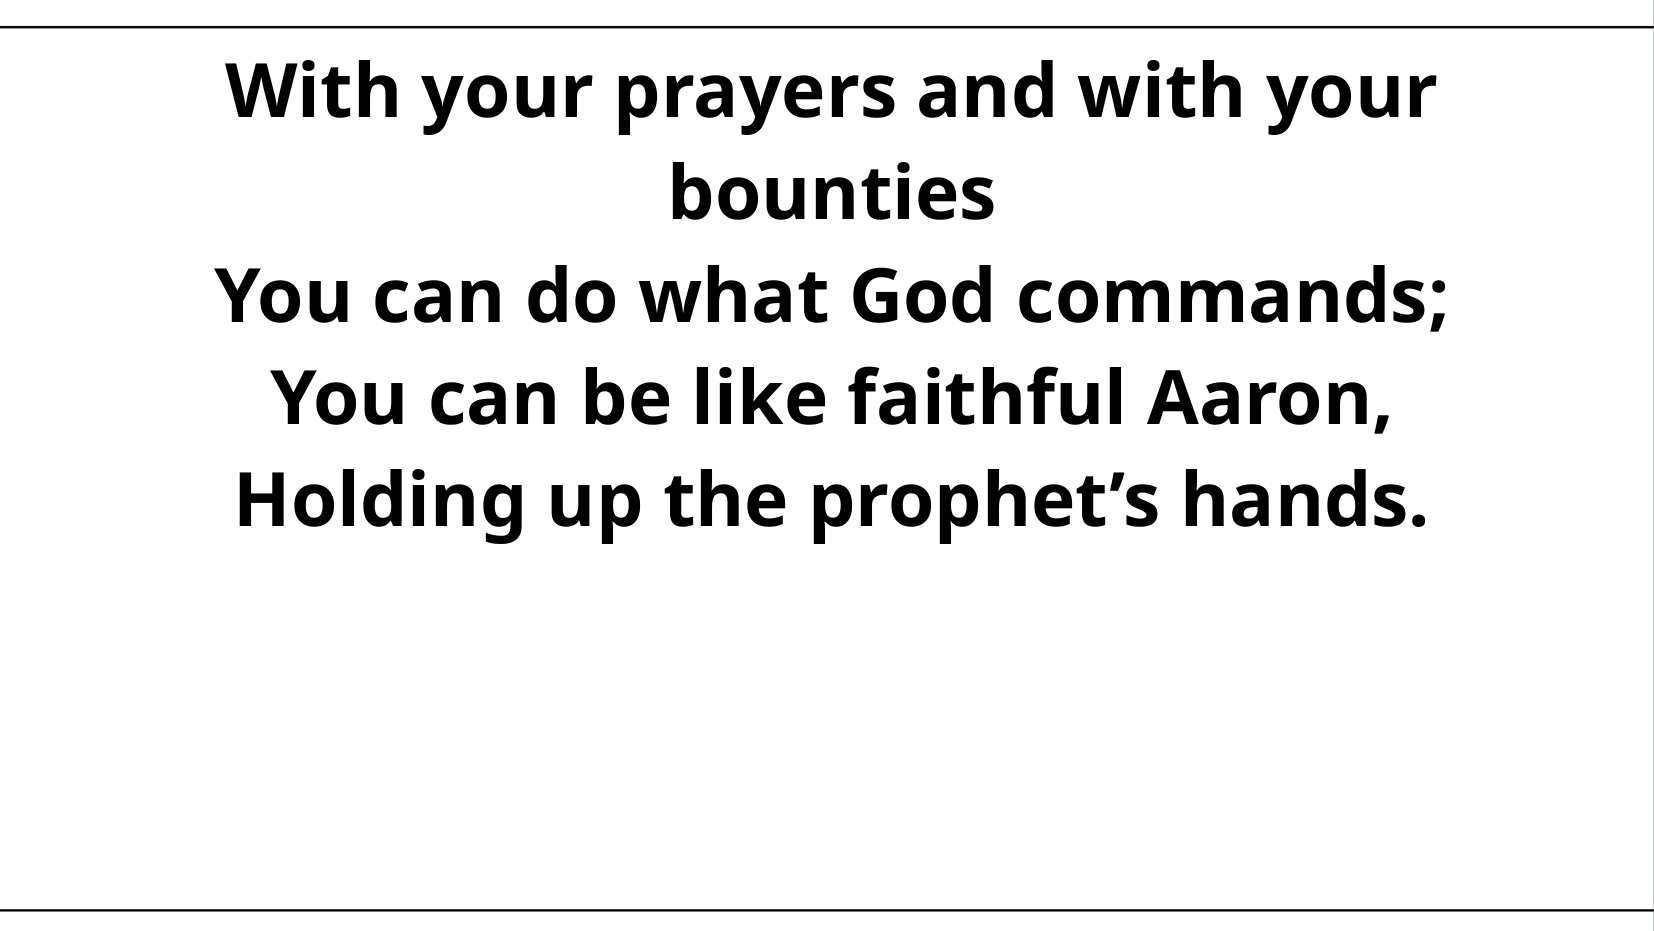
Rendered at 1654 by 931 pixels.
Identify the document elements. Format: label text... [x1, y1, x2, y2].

picture [0, 0, 1654, 931]
text_box With your prayers and with your bounties You can do what God commands; You can be like faithful Aaron, Holding up the prophet’s hands. [75, 30, 1591, 445]
